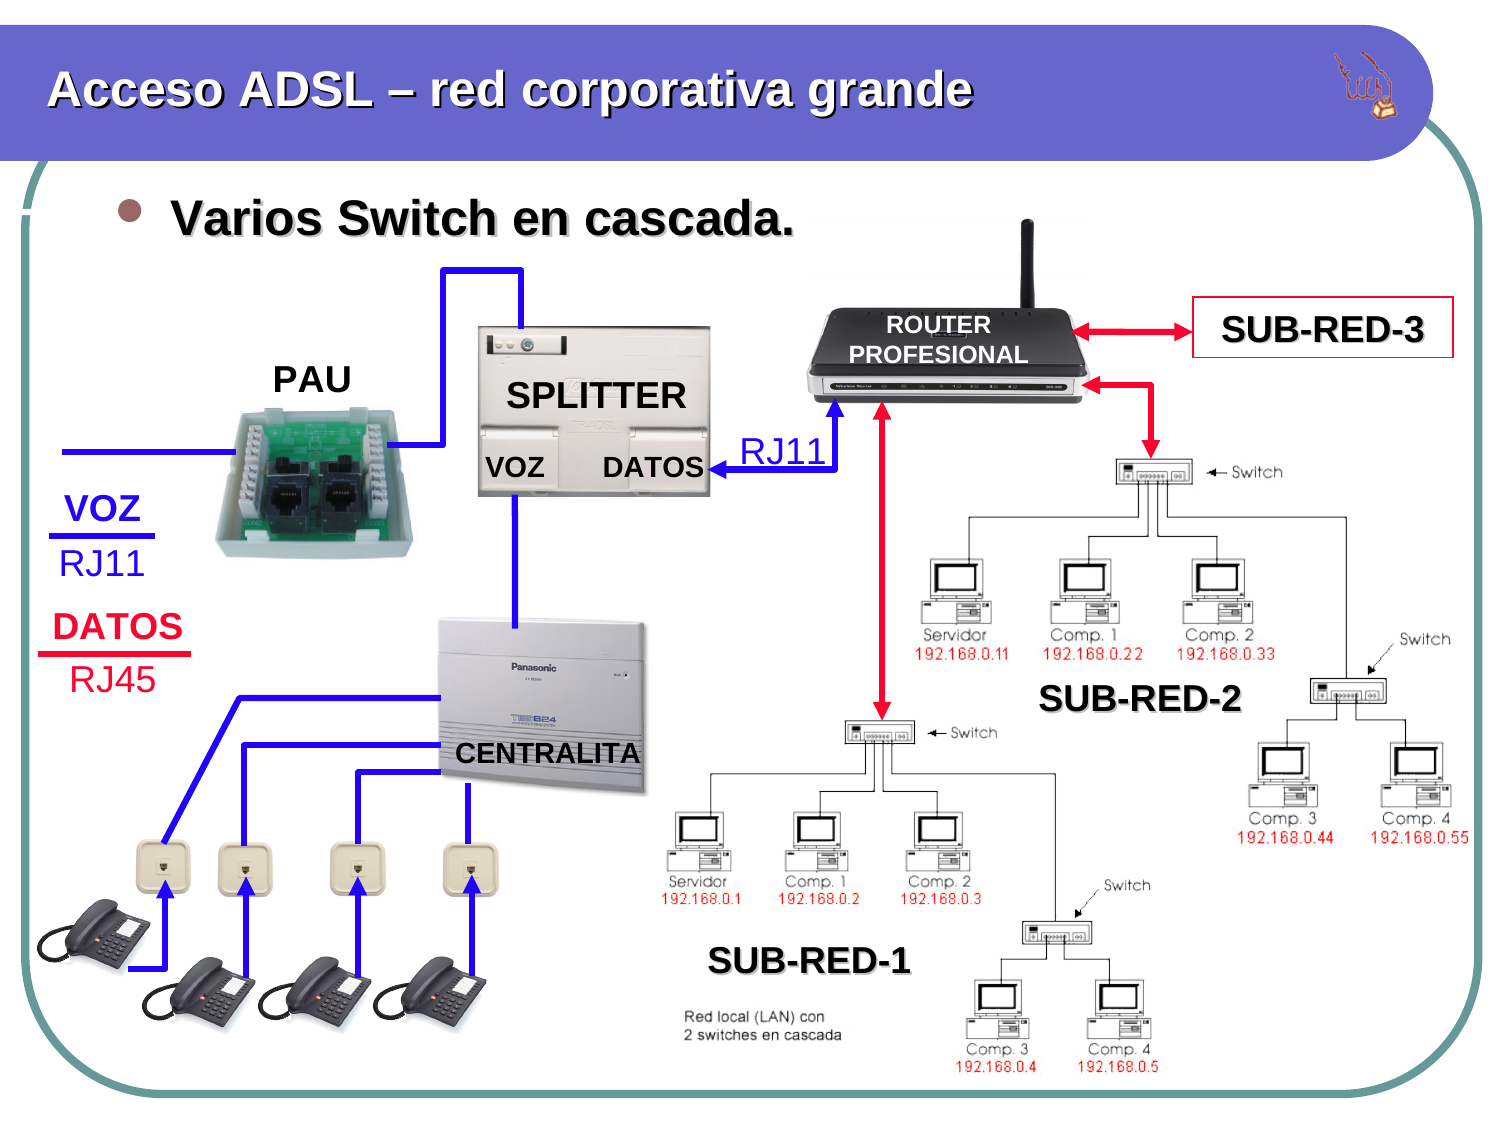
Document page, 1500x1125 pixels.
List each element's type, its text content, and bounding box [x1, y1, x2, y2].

text_box CENTRALITA [440, 726, 656, 777]
text_box RJ11 [713, 419, 832, 466]
picture [206, 400, 419, 565]
text_box SPLITTER [486, 363, 707, 425]
picture [434, 615, 651, 742]
picture [30, 838, 492, 1035]
picture [477, 326, 711, 440]
text_box DATOS [37, 594, 203, 656]
picture [442, 841, 500, 898]
text_box SUB-RED-1 [691, 928, 927, 990]
text_box RJ11 [713, 419, 842, 480]
text_box ROUTER PROFESIONAL [822, 300, 1056, 376]
picture [660, 449, 1478, 1081]
picture [434, 775, 651, 797]
text_box VOZ [49, 476, 168, 538]
list Varios Switch en cascada. [99, 177, 1401, 270]
text_box SUB-RED-3 [1193, 296, 1453, 358]
picture [1333, 52, 1412, 131]
title Acceso ADSL – red corporativa grande [31, 10, 1347, 161]
text_box RJ11 [33, 531, 161, 593]
text_box PAU [252, 347, 372, 408]
picture [477, 491, 711, 497]
picture [806, 210, 1091, 420]
text_box RJ45 [43, 647, 172, 709]
text_box SUB-RED-2 [1022, 666, 1258, 728]
text_box VOZ DATOS [461, 440, 729, 491]
picture [217, 841, 274, 898]
picture [329, 840, 387, 897]
picture [434, 748, 440, 769]
